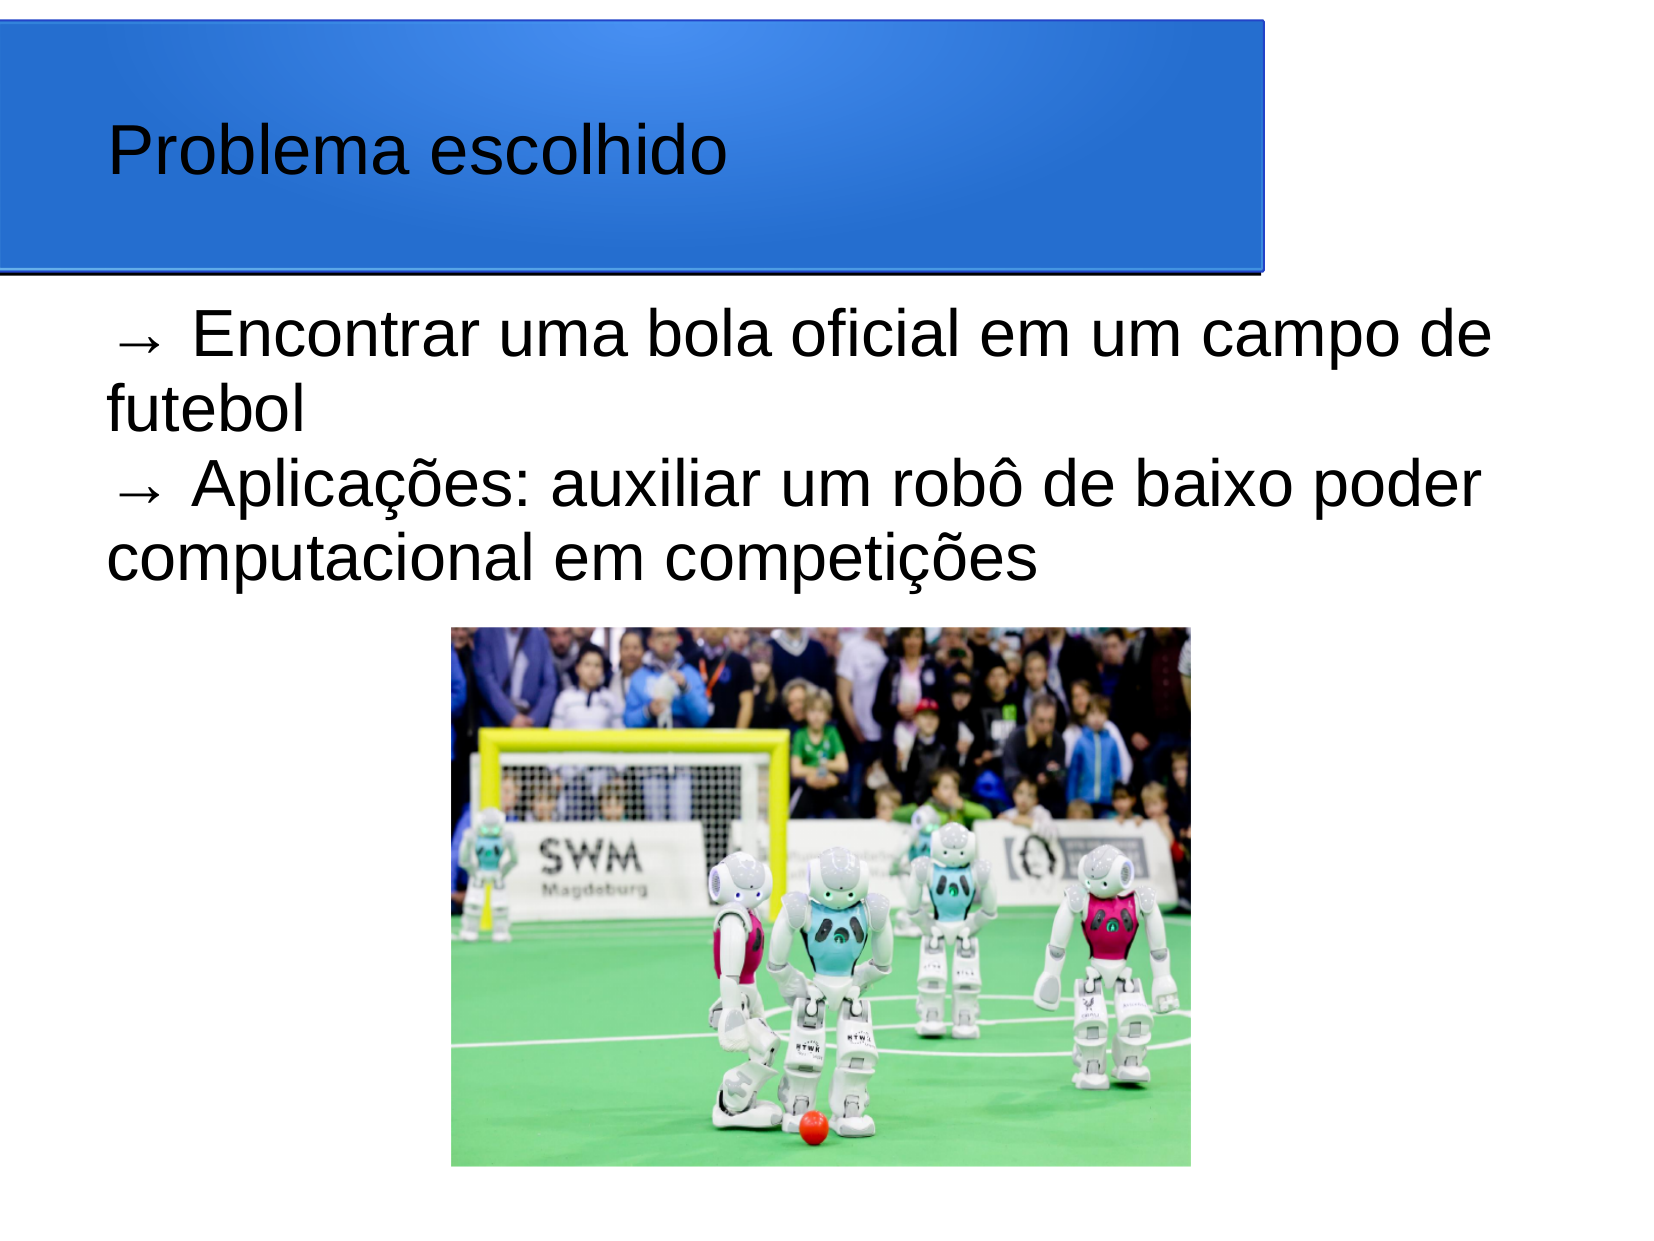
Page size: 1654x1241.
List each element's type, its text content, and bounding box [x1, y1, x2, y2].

title Problema escolhido [82, 47, 1235, 252]
subtitle → Encontrar uma bola oficial em um campo de futebol → Aplicações: auxiliar um robô de baixo poder computacional em competições [35, 272, 1524, 993]
picture [448, 625, 1193, 1170]
